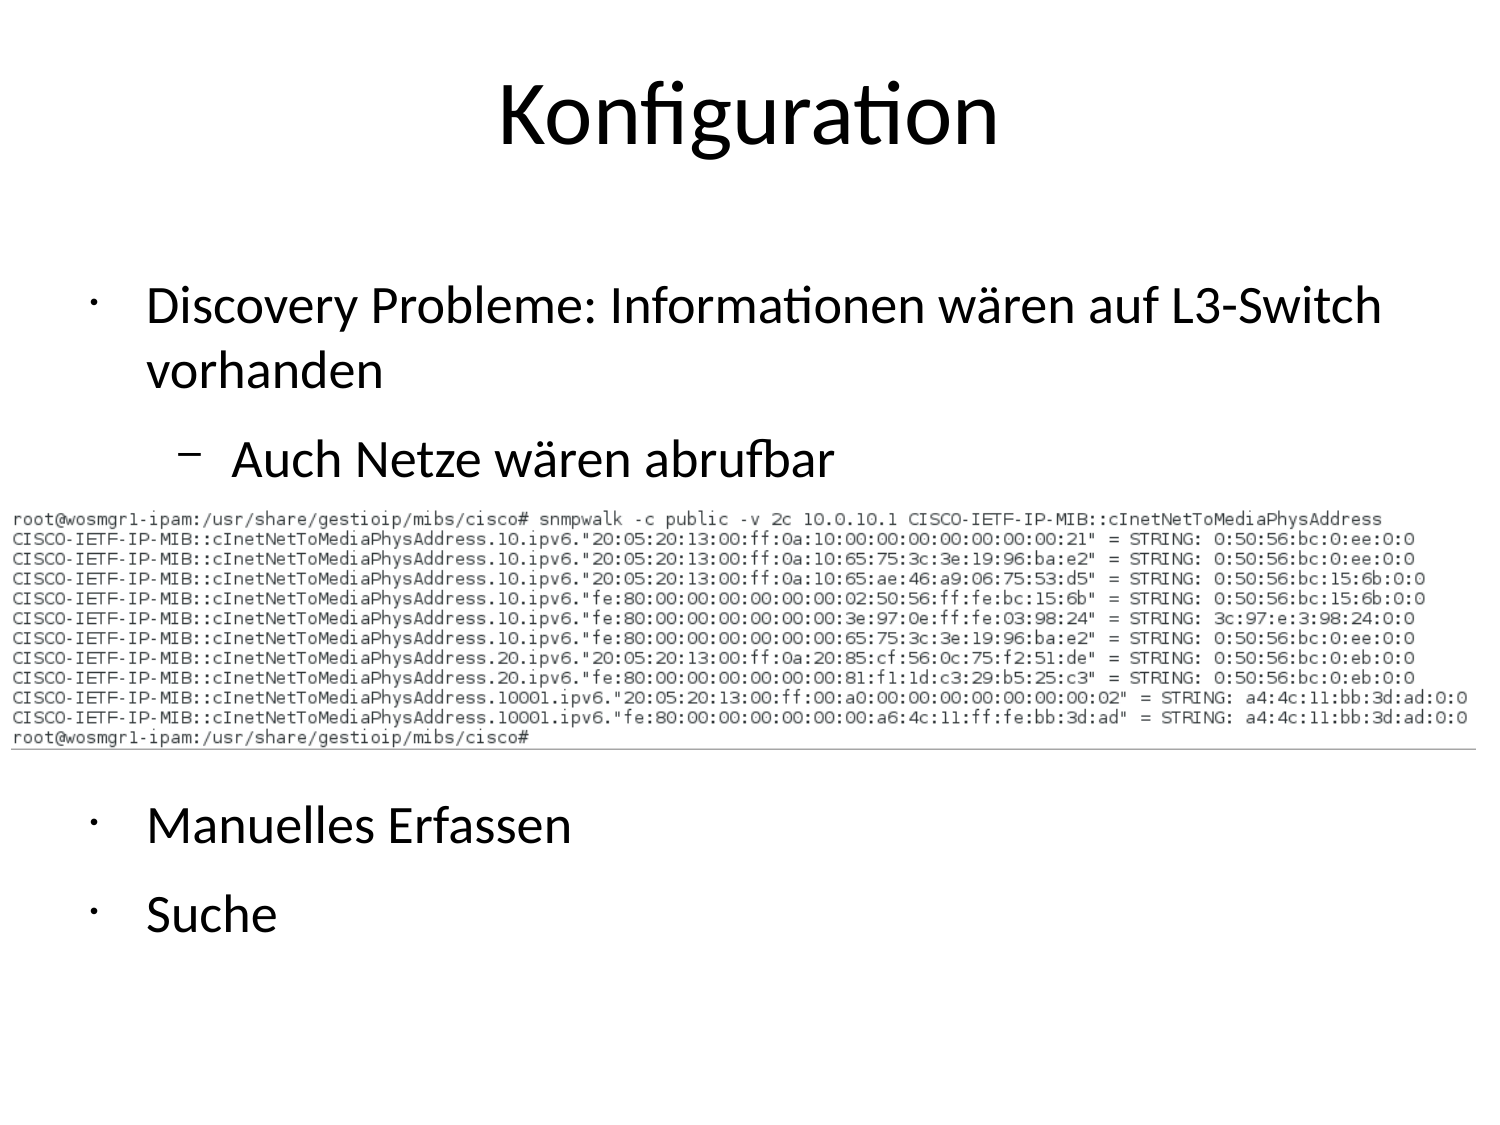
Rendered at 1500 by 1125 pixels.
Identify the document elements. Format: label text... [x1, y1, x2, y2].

list Discovery Probleme: Informationen wären auf L3-Switch vorhanden Auch Netze wären abrufbar Manuelles Erfassen Suche [75, 750, 1425, 1005]
list Discovery Probleme: Informationen wären auf L3-Switch vorhanden Auch Netze wären abrufbar Manuelles Erfassen Suche [75, 262, 1425, 508]
title Konfiguration [75, 45, 1425, 233]
picture [11, 508, 1476, 750]
